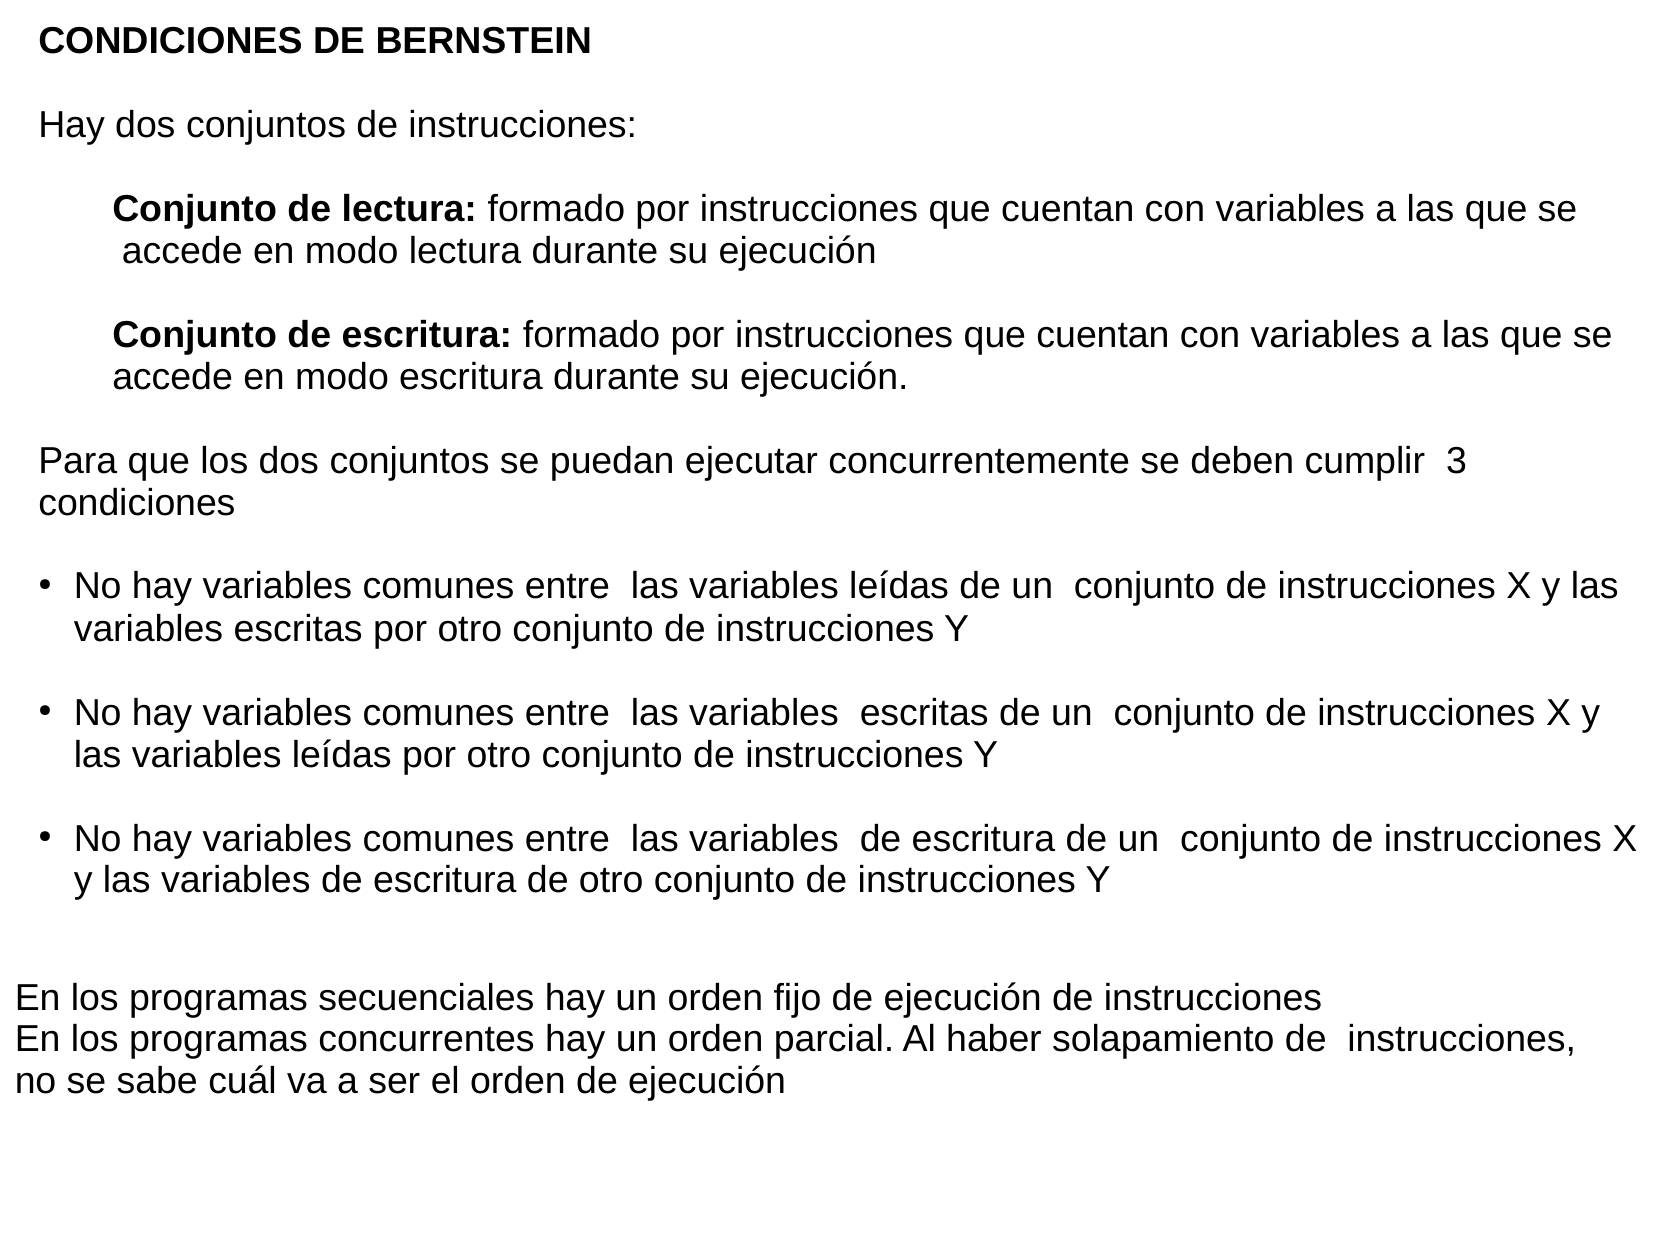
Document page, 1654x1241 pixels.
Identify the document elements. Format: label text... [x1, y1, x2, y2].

text_box CONDICIONES DE BERNSTEIN Hay dos conjuntos de instrucciones: Conjunto de lectura: formado por instrucciones que cuentan con variables a las que se accede en modo lectura durante su ejecución Conjunto de escritura: formado por instrucciones que cuentan con variables a las que se accede en modo escritura durante su ejecución. Para que los dos conjuntos se puedan ejecutar concurrentemente se deben cumplir 3 condiciones No hay variables comunes entre las variables leídas de un conjunto de instrucciones X y las variables escritas por otro conjunto de instrucciones Y No hay variables comunes entre las variables escritas de un conjunto de instrucciones X y las variables leídas por otro conjunto de instrucciones Y No hay variables comunes entre las variables de escritura de un conjunto de instrucciones X y las variables de escritura de otro conjunto de instrucciones Y [23, 11, 1654, 956]
text_box En los programas secuenciales hay un orden fijo de ejecución de instrucciones En los programas concurrentes hay un orden parcial. Al haber solapamiento de instrucciones, no se sabe cuál va a ser el orden de ejecución [0, 968, 1630, 1110]
